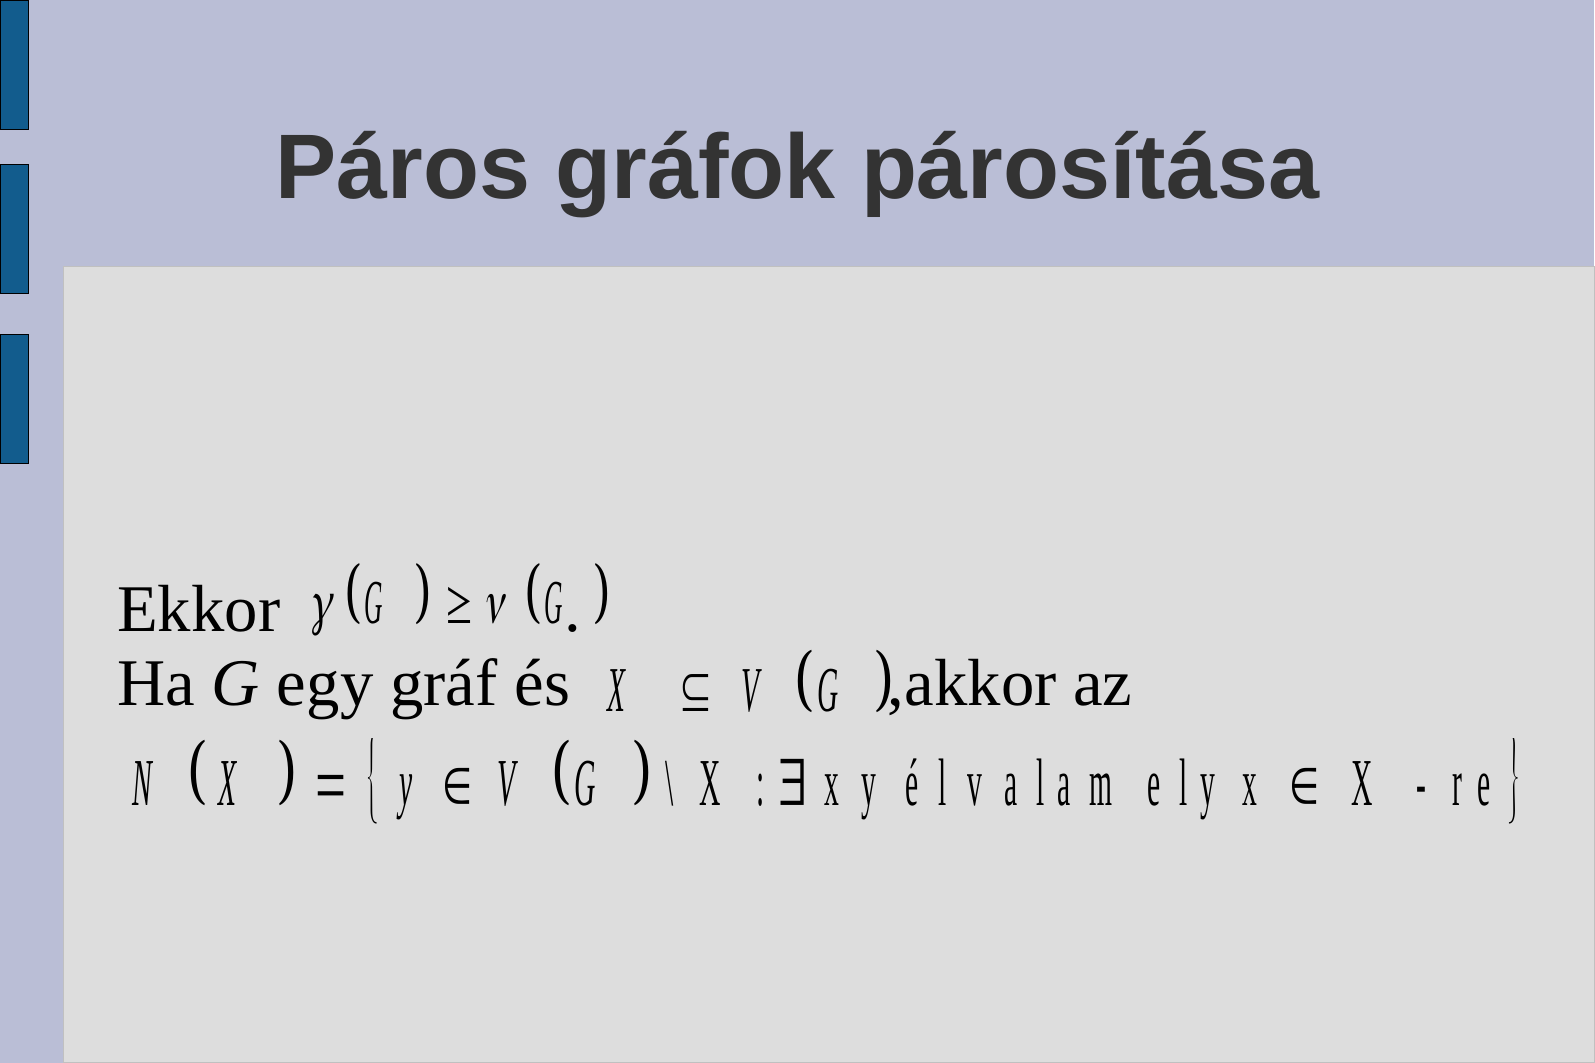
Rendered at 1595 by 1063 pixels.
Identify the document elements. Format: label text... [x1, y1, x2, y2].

subtitle Ekkor . Ha G egy gráf és ,akkor az [117, 302, 1479, 990]
title Páros gráfok párosítása [117, 85, 1479, 249]
picture [118, 561, 1544, 834]
